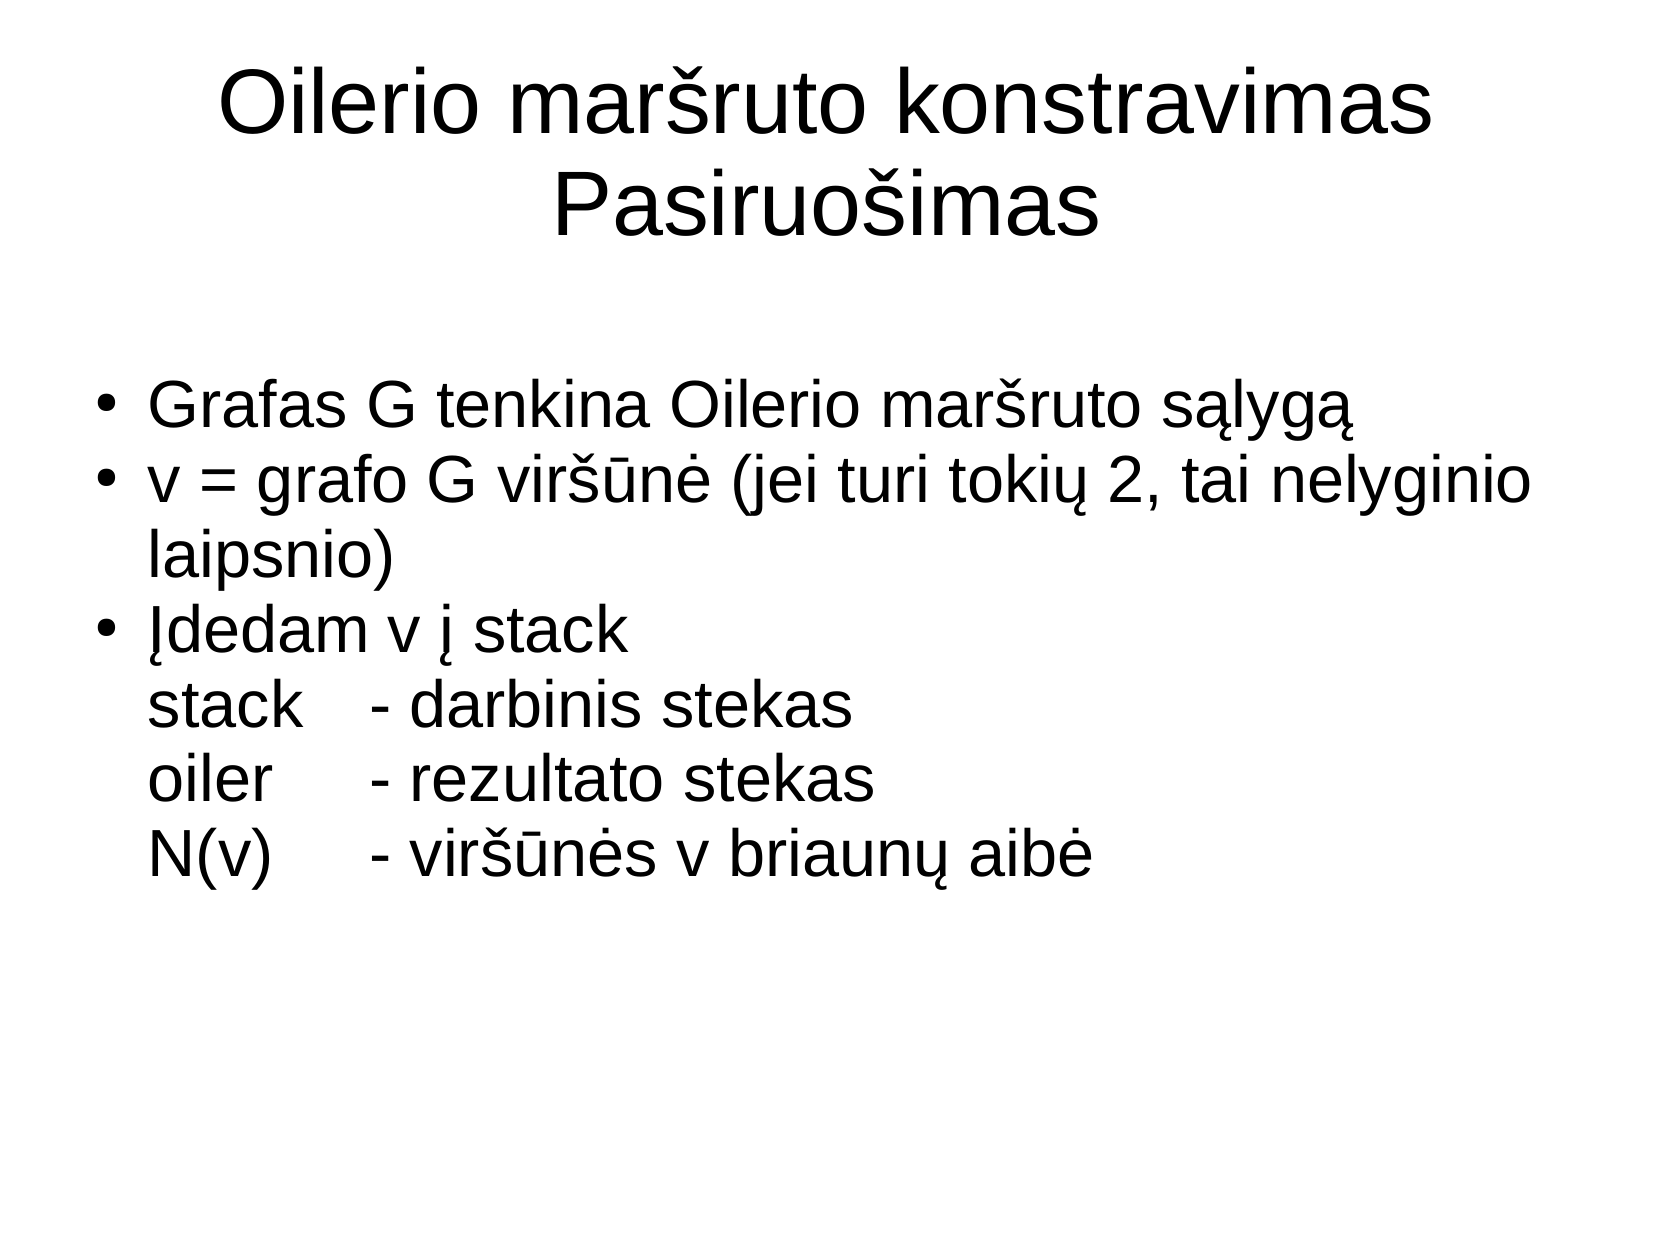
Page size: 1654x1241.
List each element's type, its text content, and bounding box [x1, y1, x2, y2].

title Oilerio maršruto konstravimas Pasiruošimas [82, 49, 1571, 257]
list Grafas G tenkina Oilerio maršruto sąlygą v = grafo G viršūnė (jei turi tokių 2, tai nelyginio laipsnio) Įdedam v į stack stack - darbinis stekas oiler - rezultato stekas N(v) - viršūnės v briaunų aibė [76, 292, 1565, 975]
